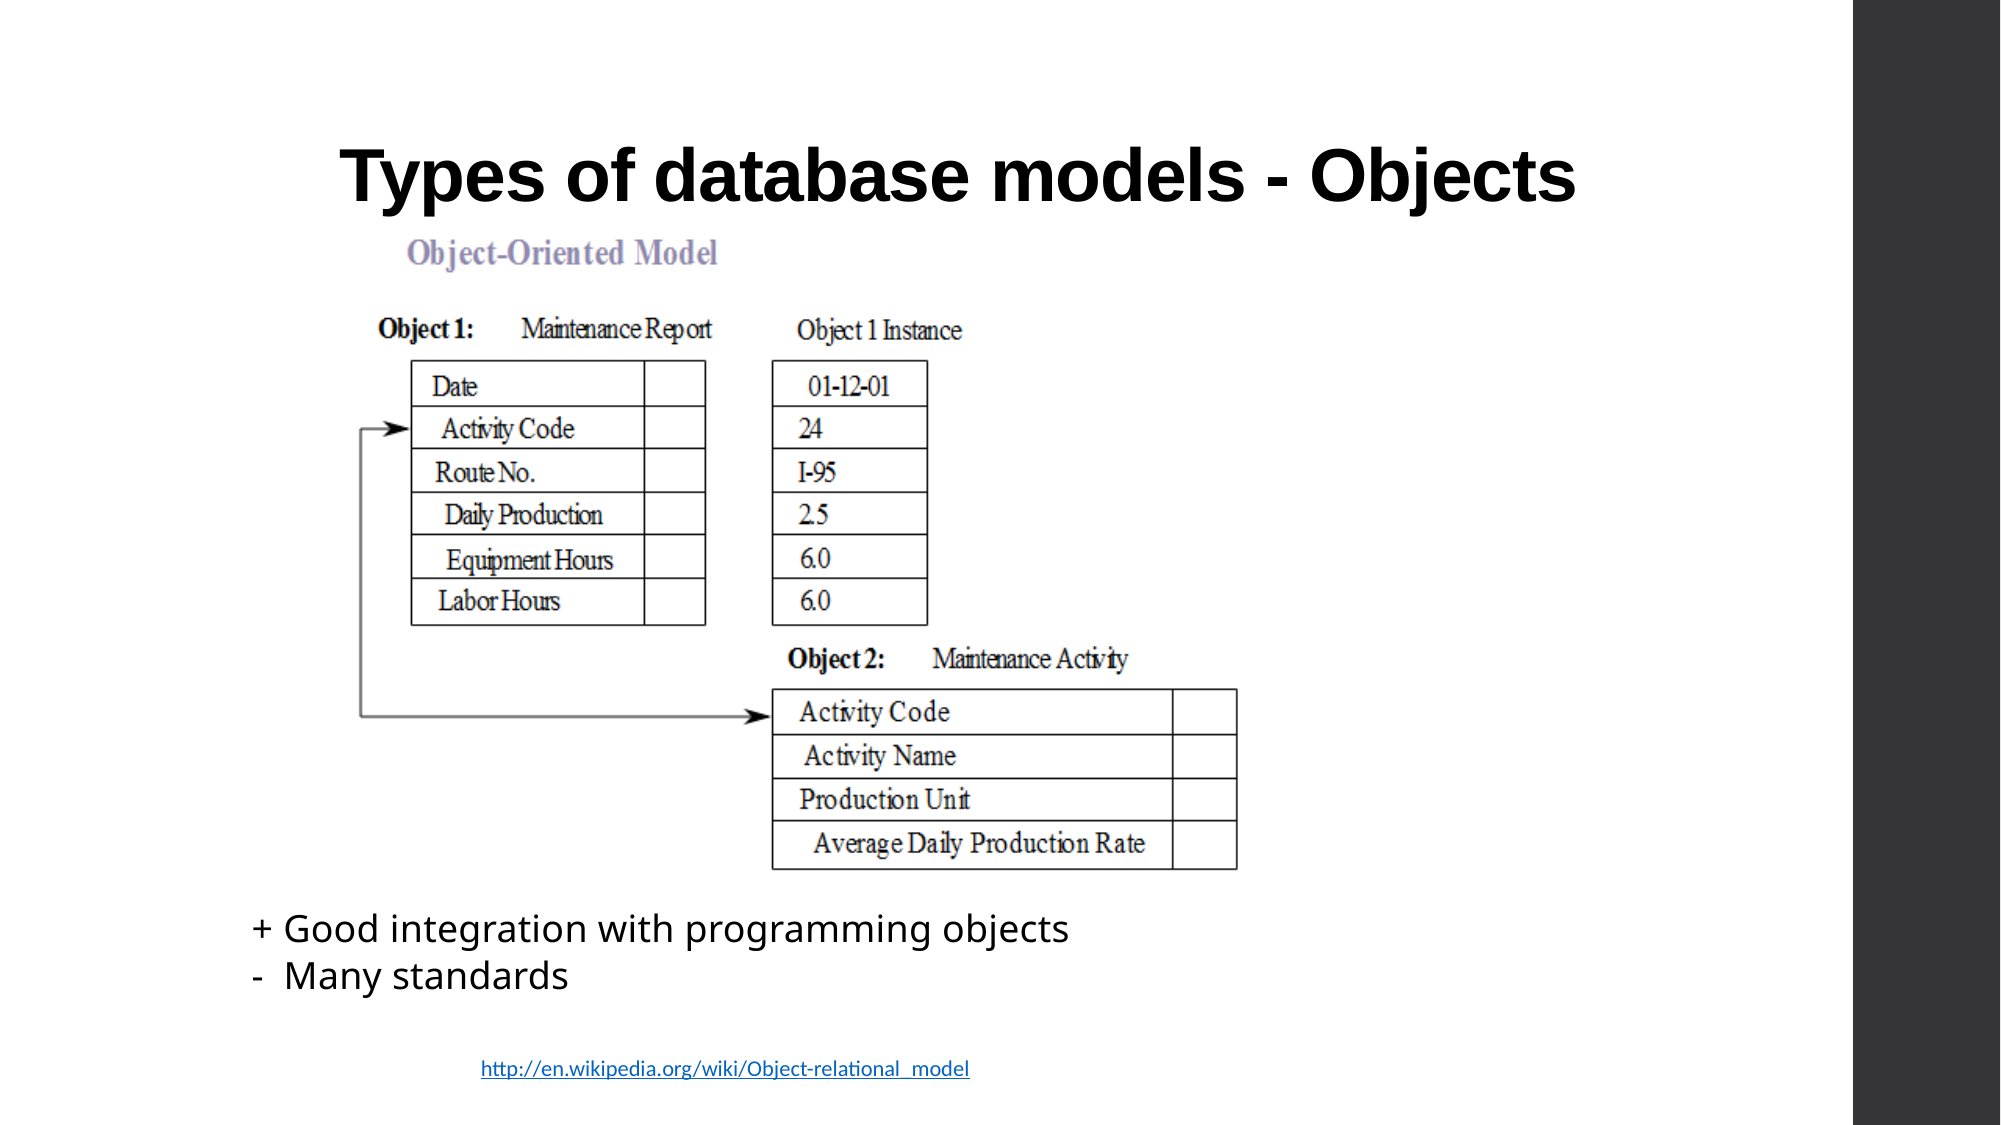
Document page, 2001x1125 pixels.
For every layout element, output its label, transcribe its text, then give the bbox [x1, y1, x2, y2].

picture [350, 232, 1252, 889]
title Types of database models - Objects [324, 45, 1675, 233]
list + Good integration with programming objects - Many standards [206, 893, 1676, 1039]
text_box http://en.wikipedia.org/wiki/Object-relational_model [465, 1038, 1066, 1114]
